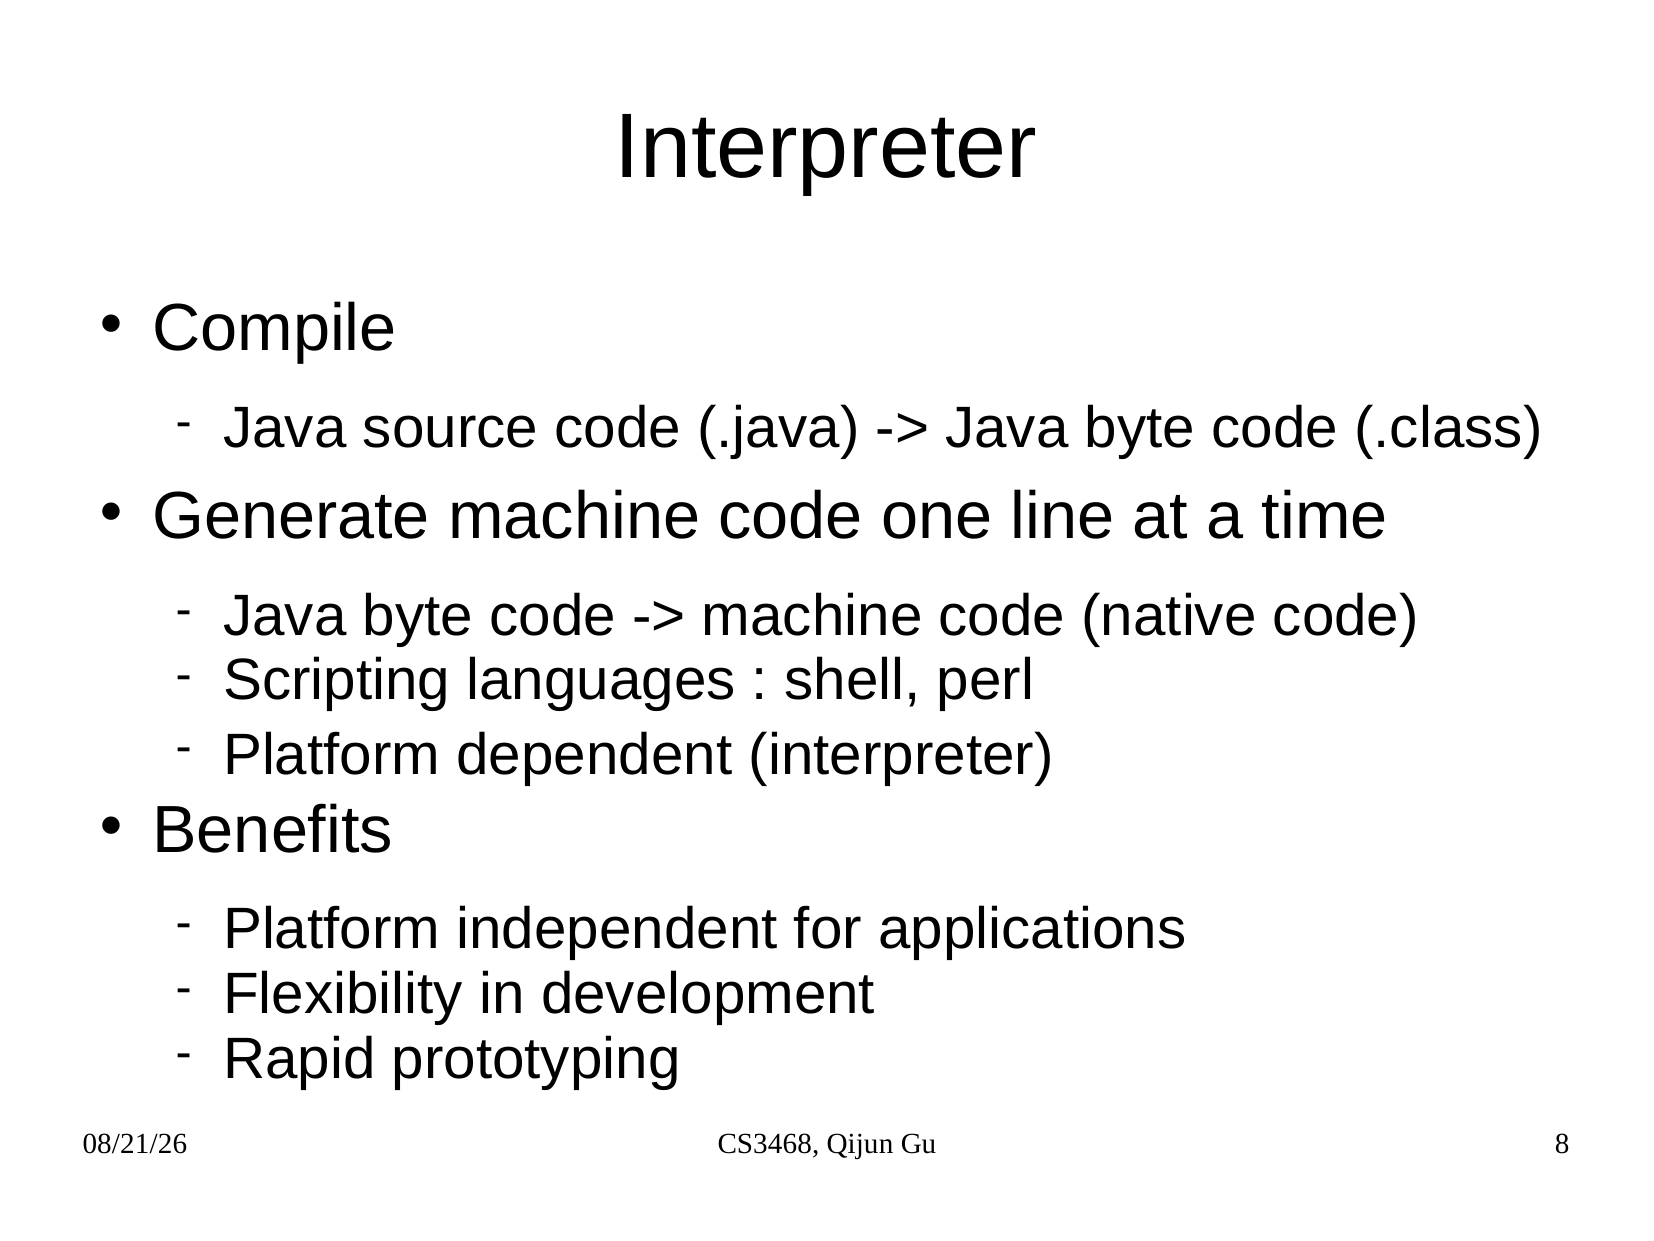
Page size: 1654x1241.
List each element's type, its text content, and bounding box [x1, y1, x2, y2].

list Compile Java source code (.java) -> Java byte code (.class) Generate machine code one line at a time Java byte code -> machine code (native code) Scripting languages : shell, perl Platform dependent (interpreter)‏ Benefits Platform independent for applications Flexibility in development Rapid prototyping [82, 290, 1571, 1094]
title Interpreter [82, 56, 1571, 249]
